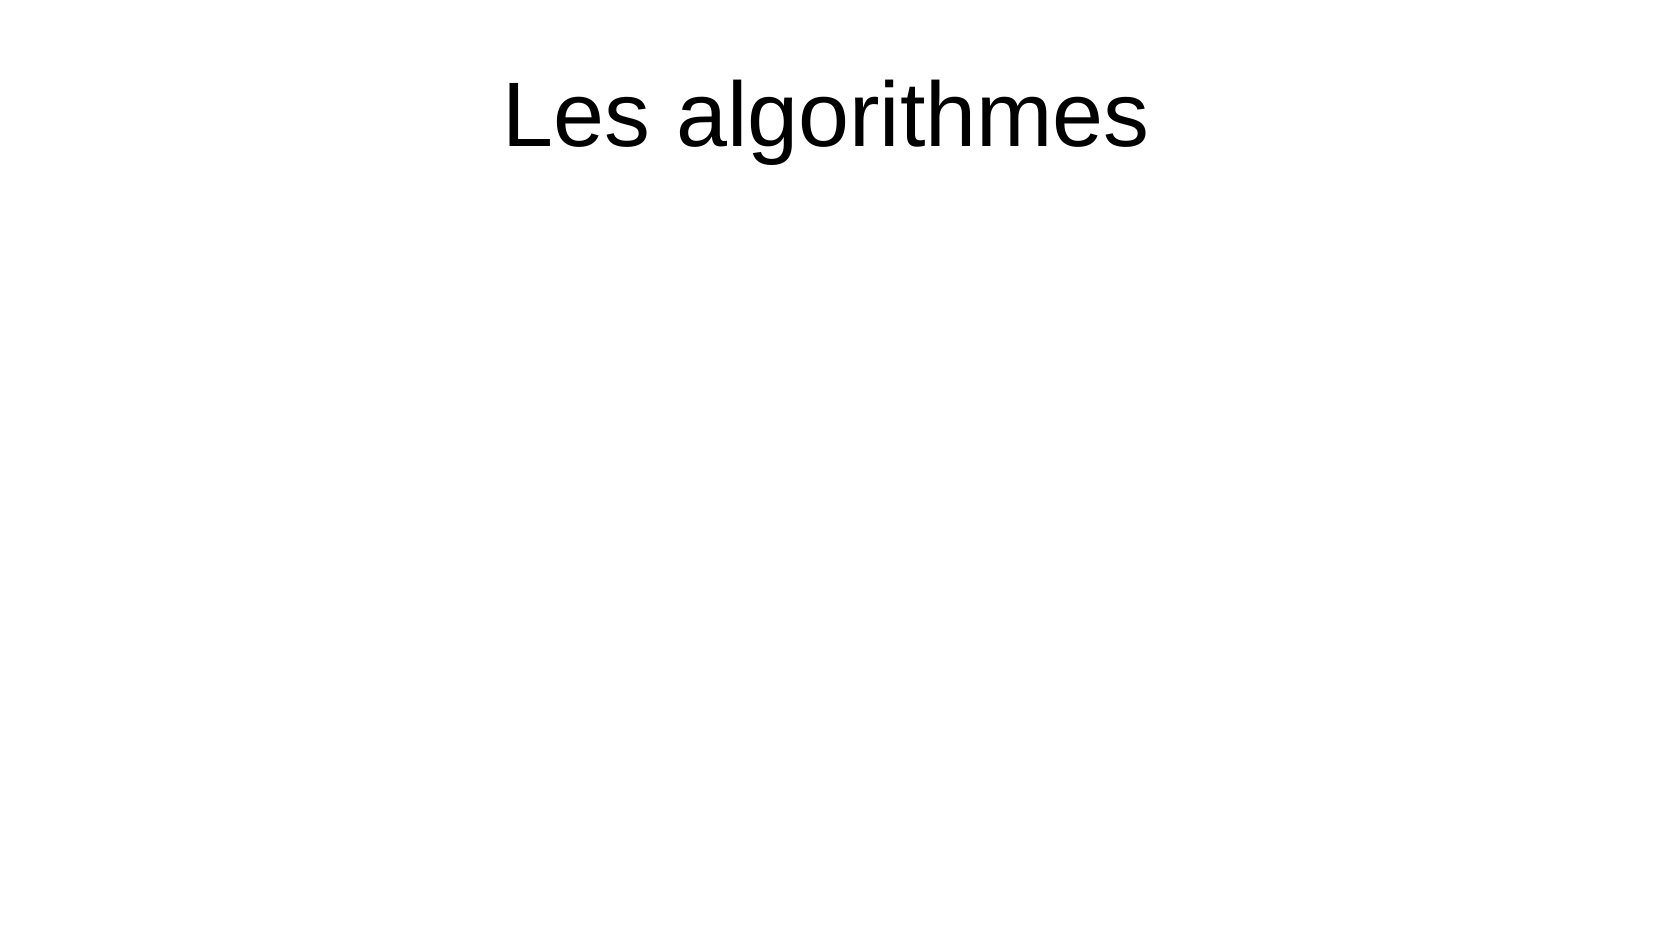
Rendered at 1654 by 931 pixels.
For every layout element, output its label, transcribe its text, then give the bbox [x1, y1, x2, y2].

title Les algorithmes [82, 37, 1571, 193]
